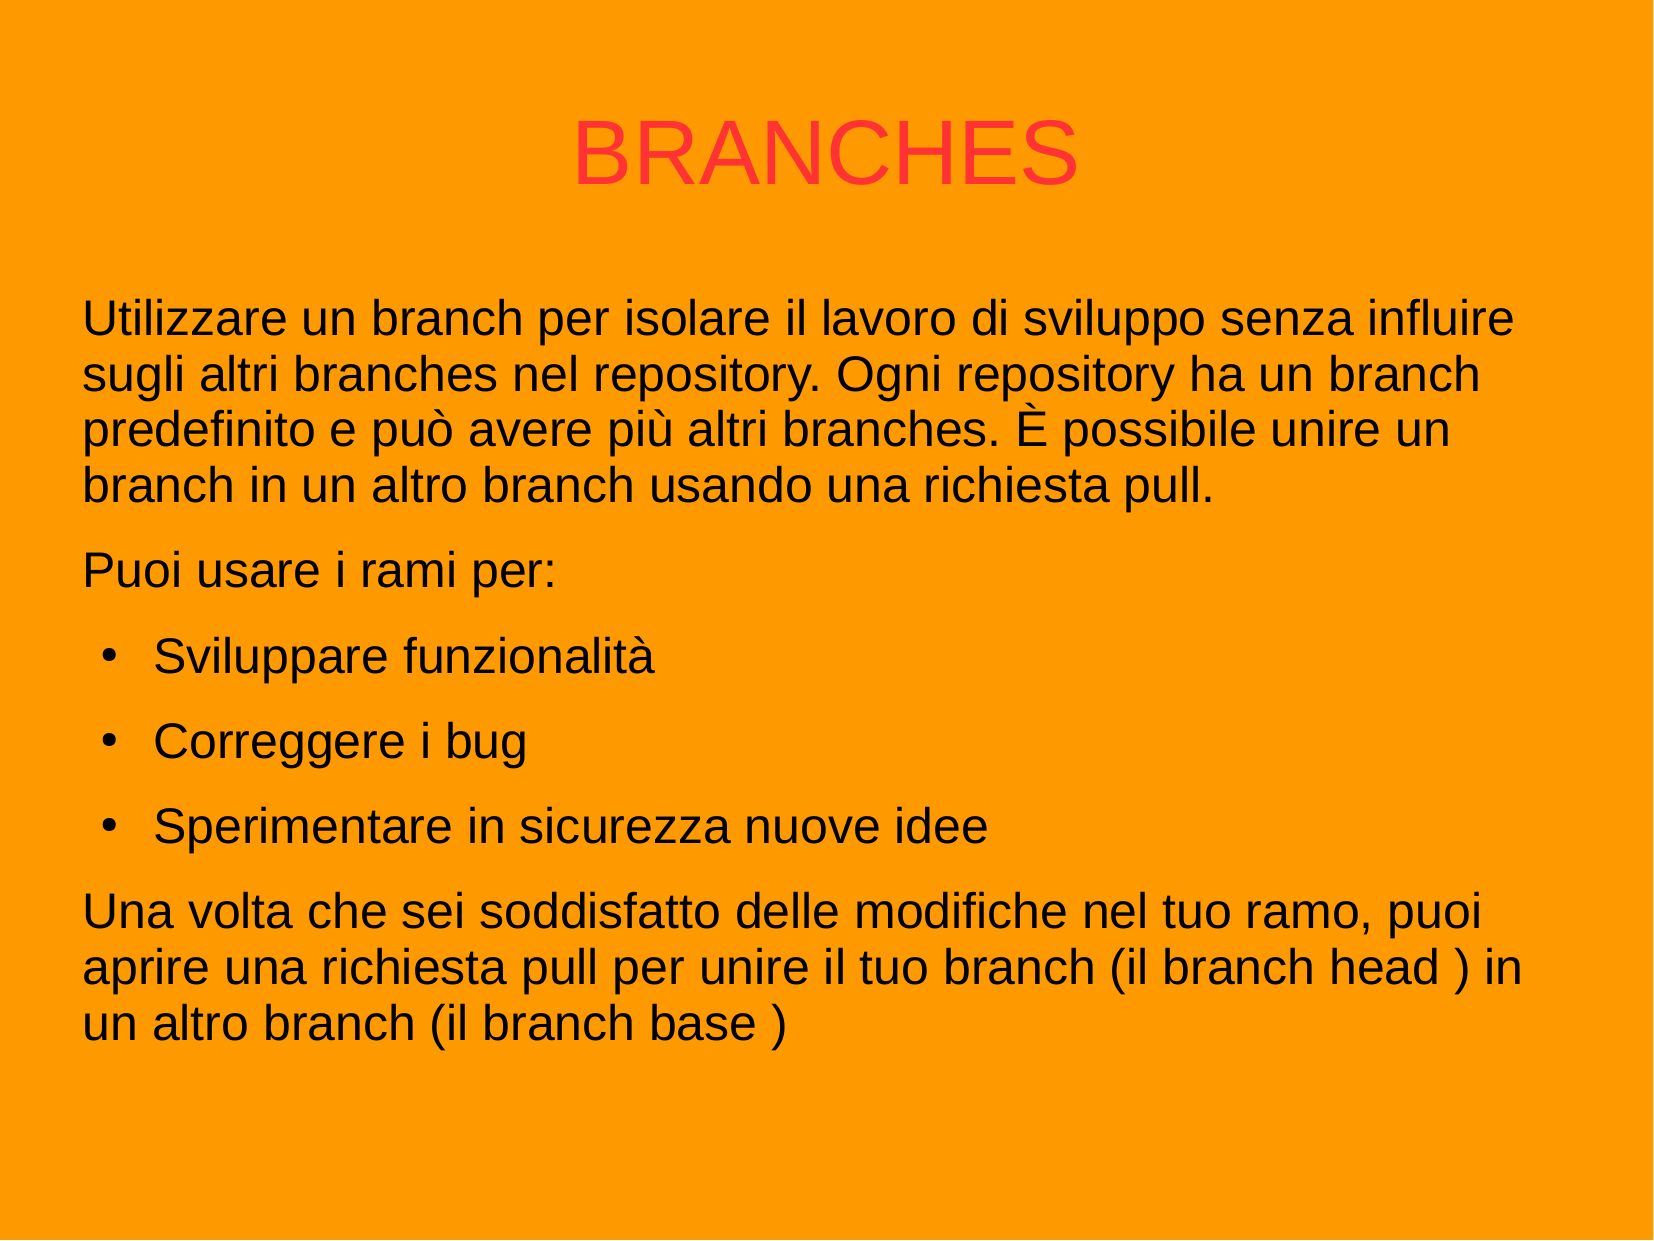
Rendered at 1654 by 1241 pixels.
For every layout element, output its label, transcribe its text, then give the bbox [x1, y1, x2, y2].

title BRANCHES [82, 49, 1571, 257]
list Utilizzare un branch per isolare il lavoro di sviluppo senza influire sugli altri branches nel repository. Ogni repository ha un branch predefinito e può avere più altri branches. È possibile unire un branch in un altro branch usando una richiesta pull. Puoi usare i rami per: Sviluppare funzionalità Correggere i bug Sperimentare in sicurezza nuove idee Una volta che sei soddisfatto delle modifiche nel tuo ramo, puoi aprire una richiesta pull per unire il tuo branch (il branch head ) in un altro branch (il branch base ) [82, 290, 1571, 1109]
